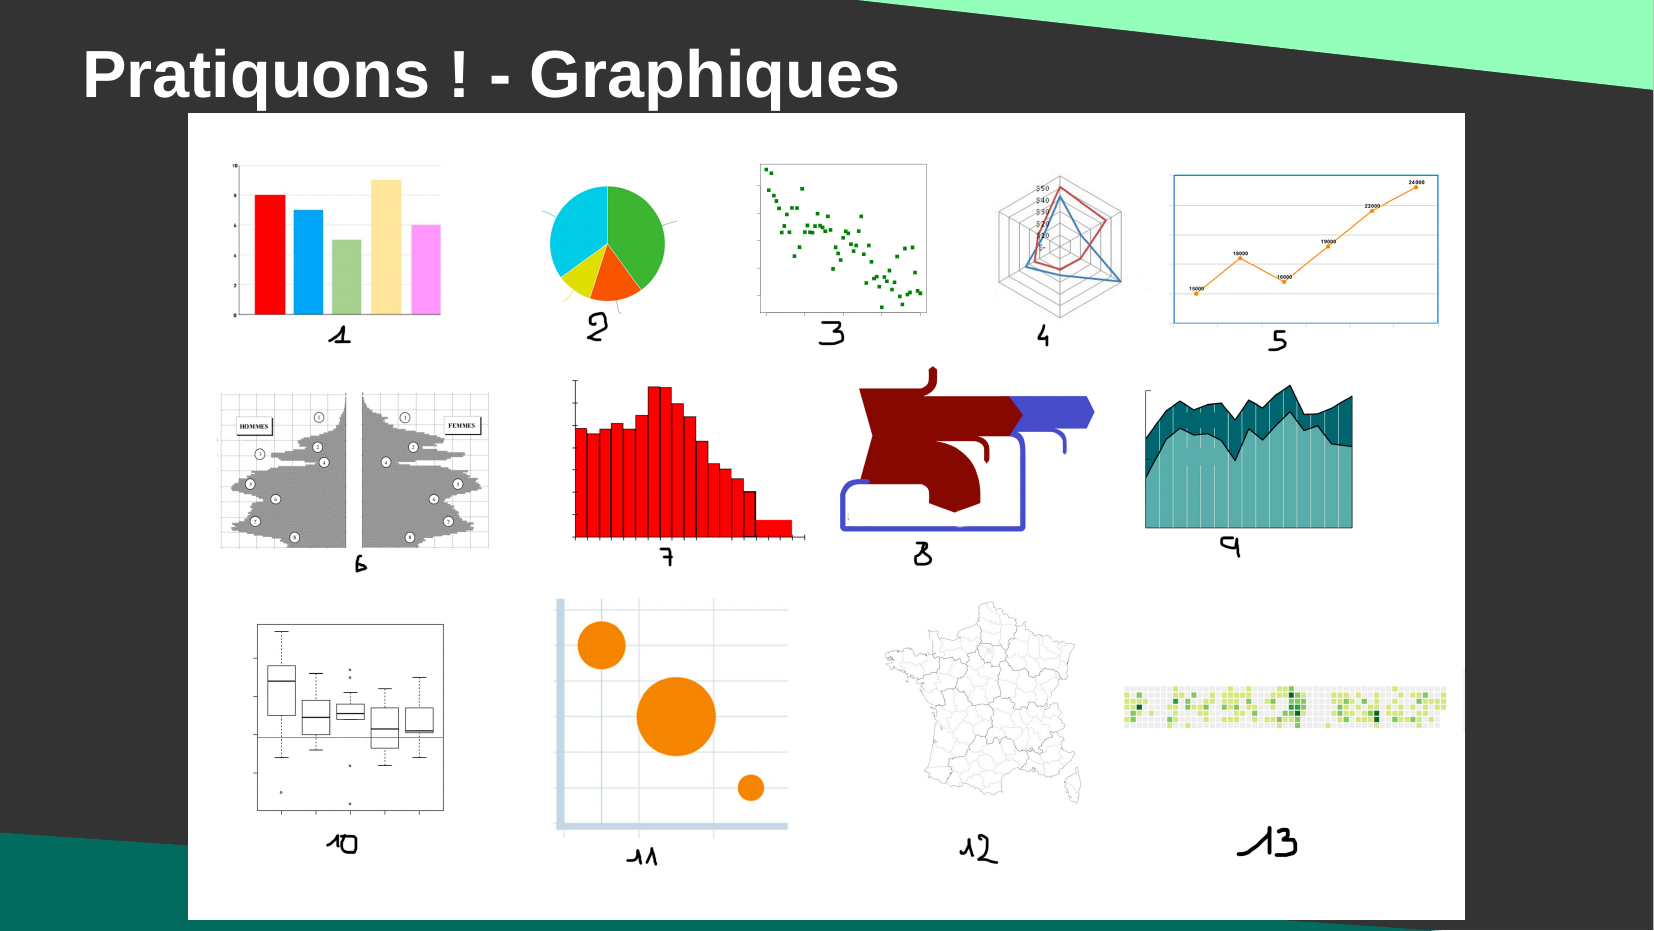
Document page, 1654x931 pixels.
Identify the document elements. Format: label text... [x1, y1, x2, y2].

text_box [857, 0, 1654, 90]
picture [188, 113, 1465, 920]
title Pratiquons ! - Graphiques [82, 37, 1571, 114]
